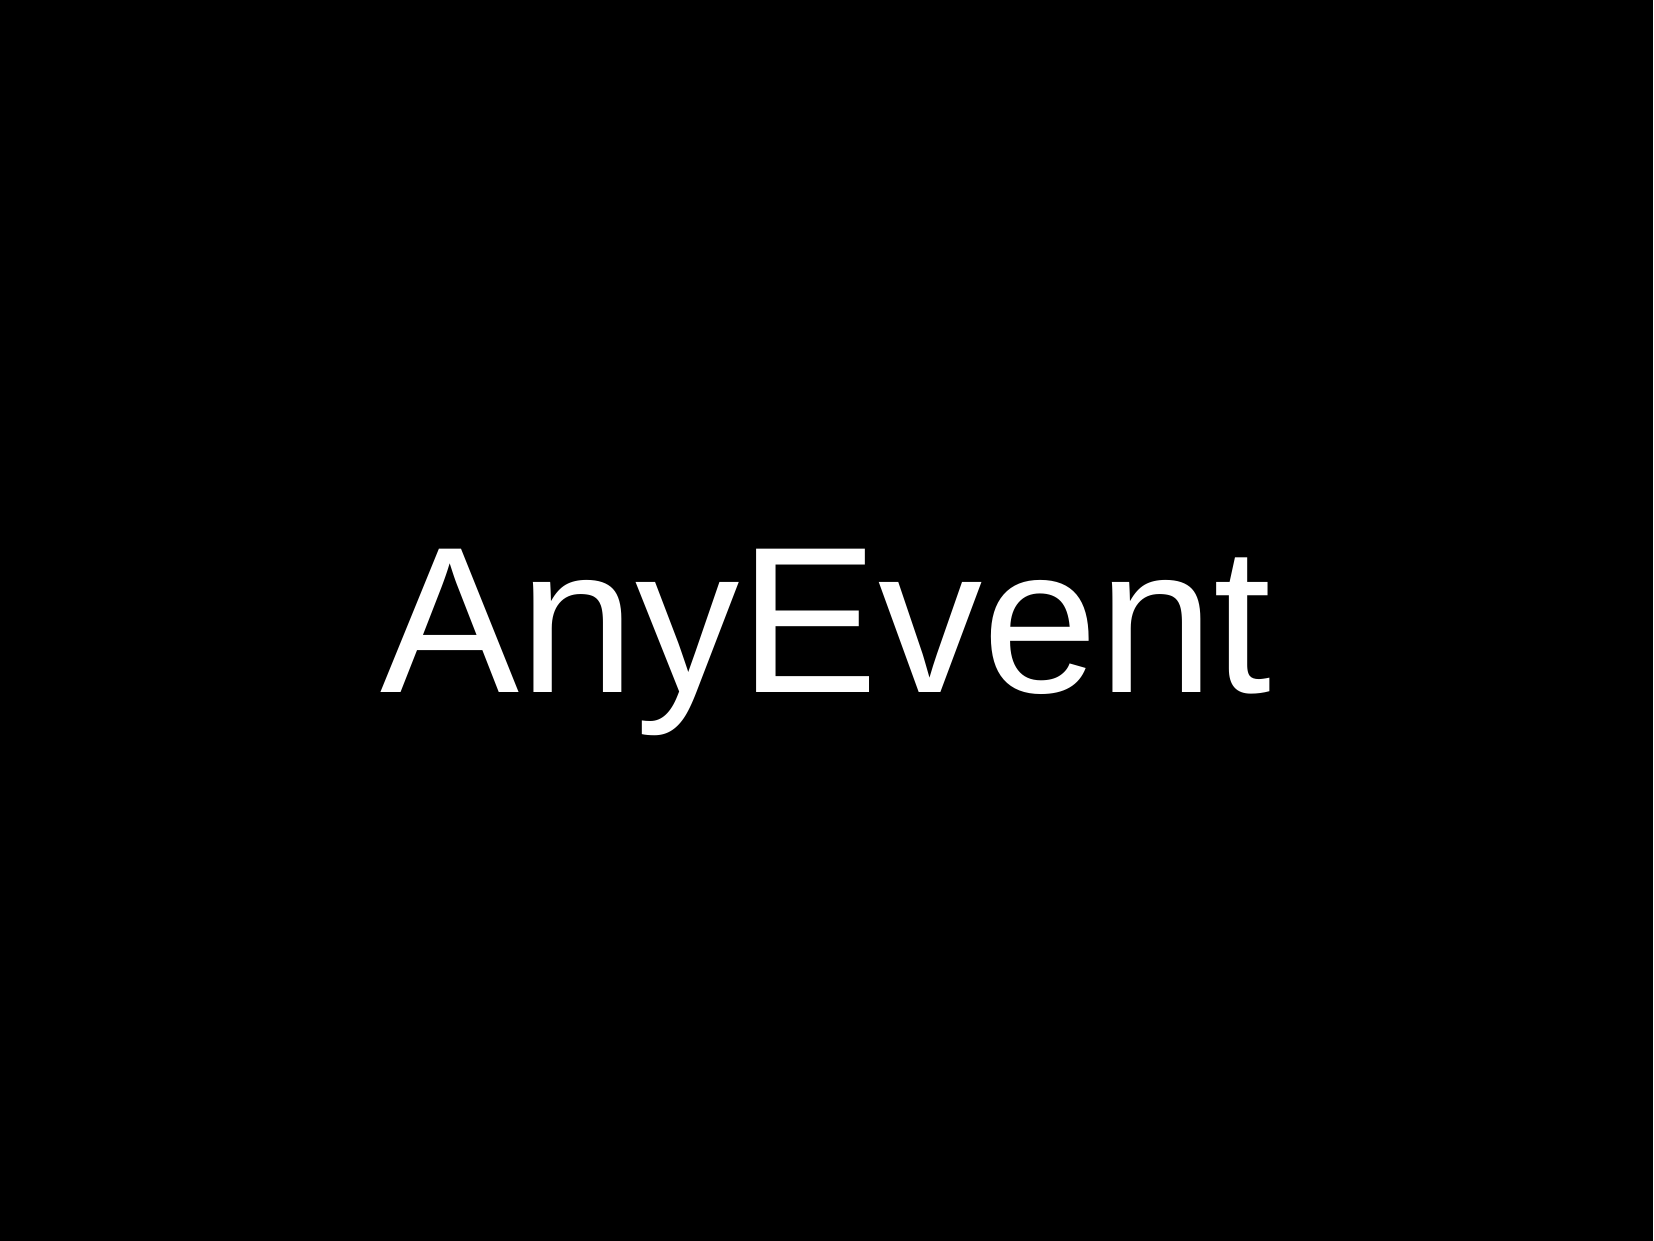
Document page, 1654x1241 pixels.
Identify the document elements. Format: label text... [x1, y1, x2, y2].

title AnyEvent [82, 101, 1571, 1140]
